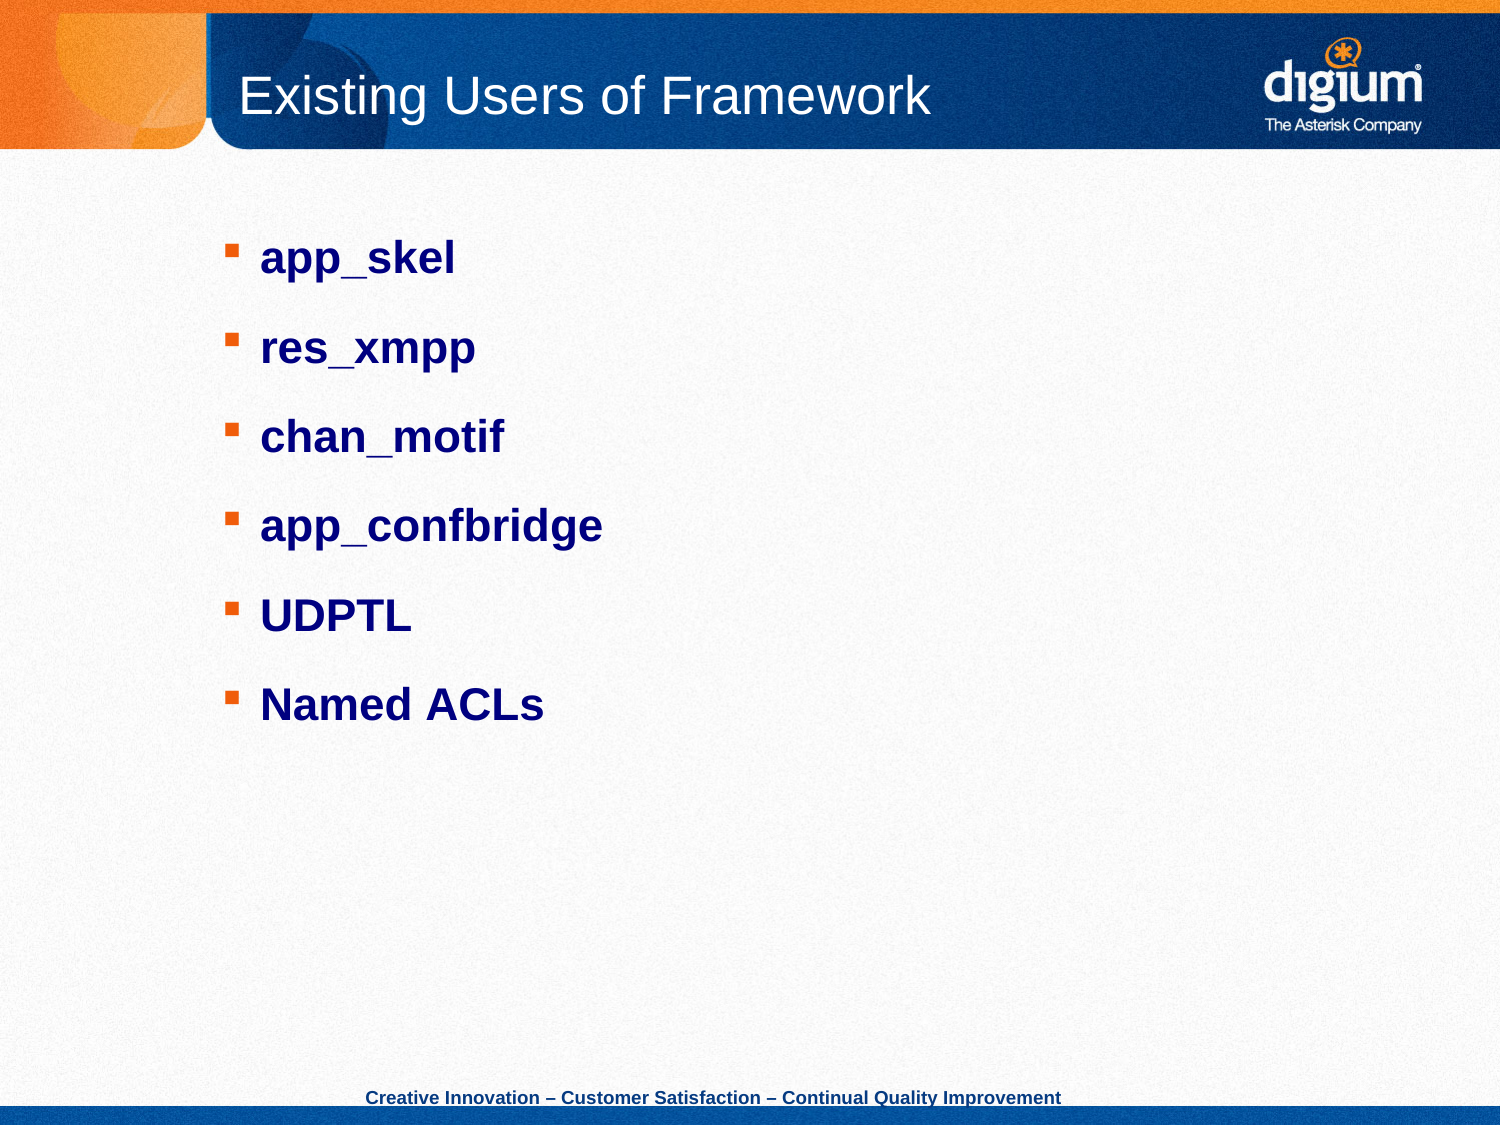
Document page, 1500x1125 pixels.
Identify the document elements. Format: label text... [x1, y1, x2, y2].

picture [0, 0, 1500, 1125]
title Existing Users of Framework [238, 27, 1243, 127]
list app_skel res_xmpp chan_motif app_confbridge UDPTL Named ACLs [206, 224, 1301, 967]
